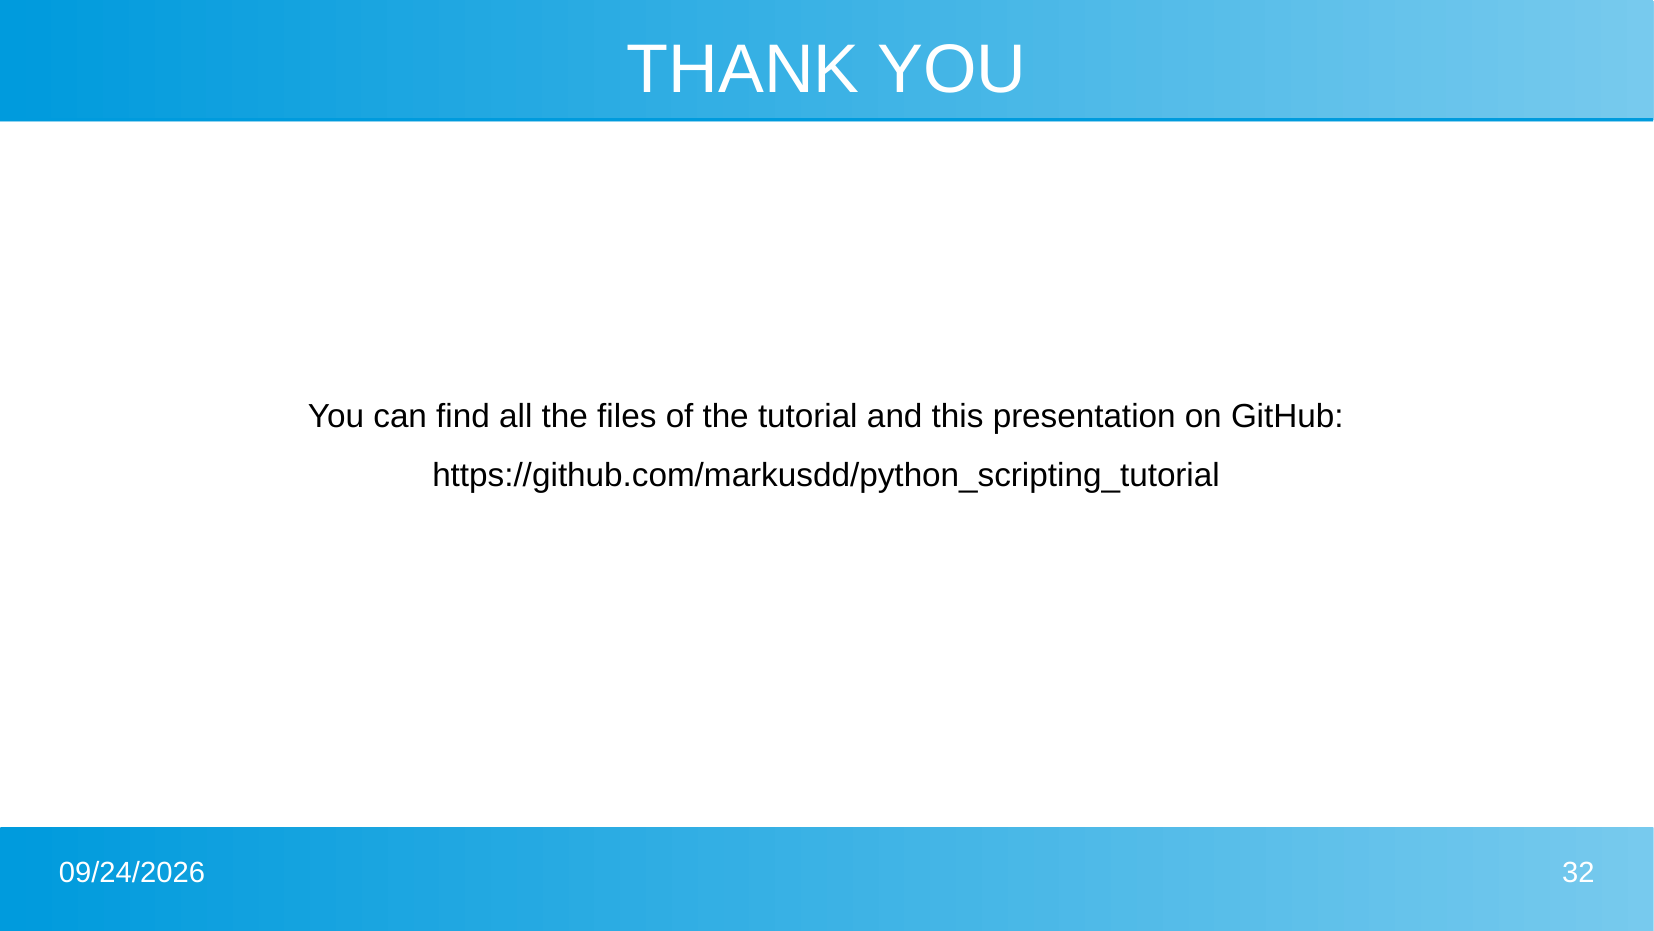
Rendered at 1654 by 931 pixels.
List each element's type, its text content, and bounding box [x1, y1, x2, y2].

title THANK YOU [59, 29, 1595, 108]
list You can find all the files of the tutorial and this presentation on GitHub: https://github.com/markusdd/python_scripting_tutorial [59, 150, 1595, 741]
